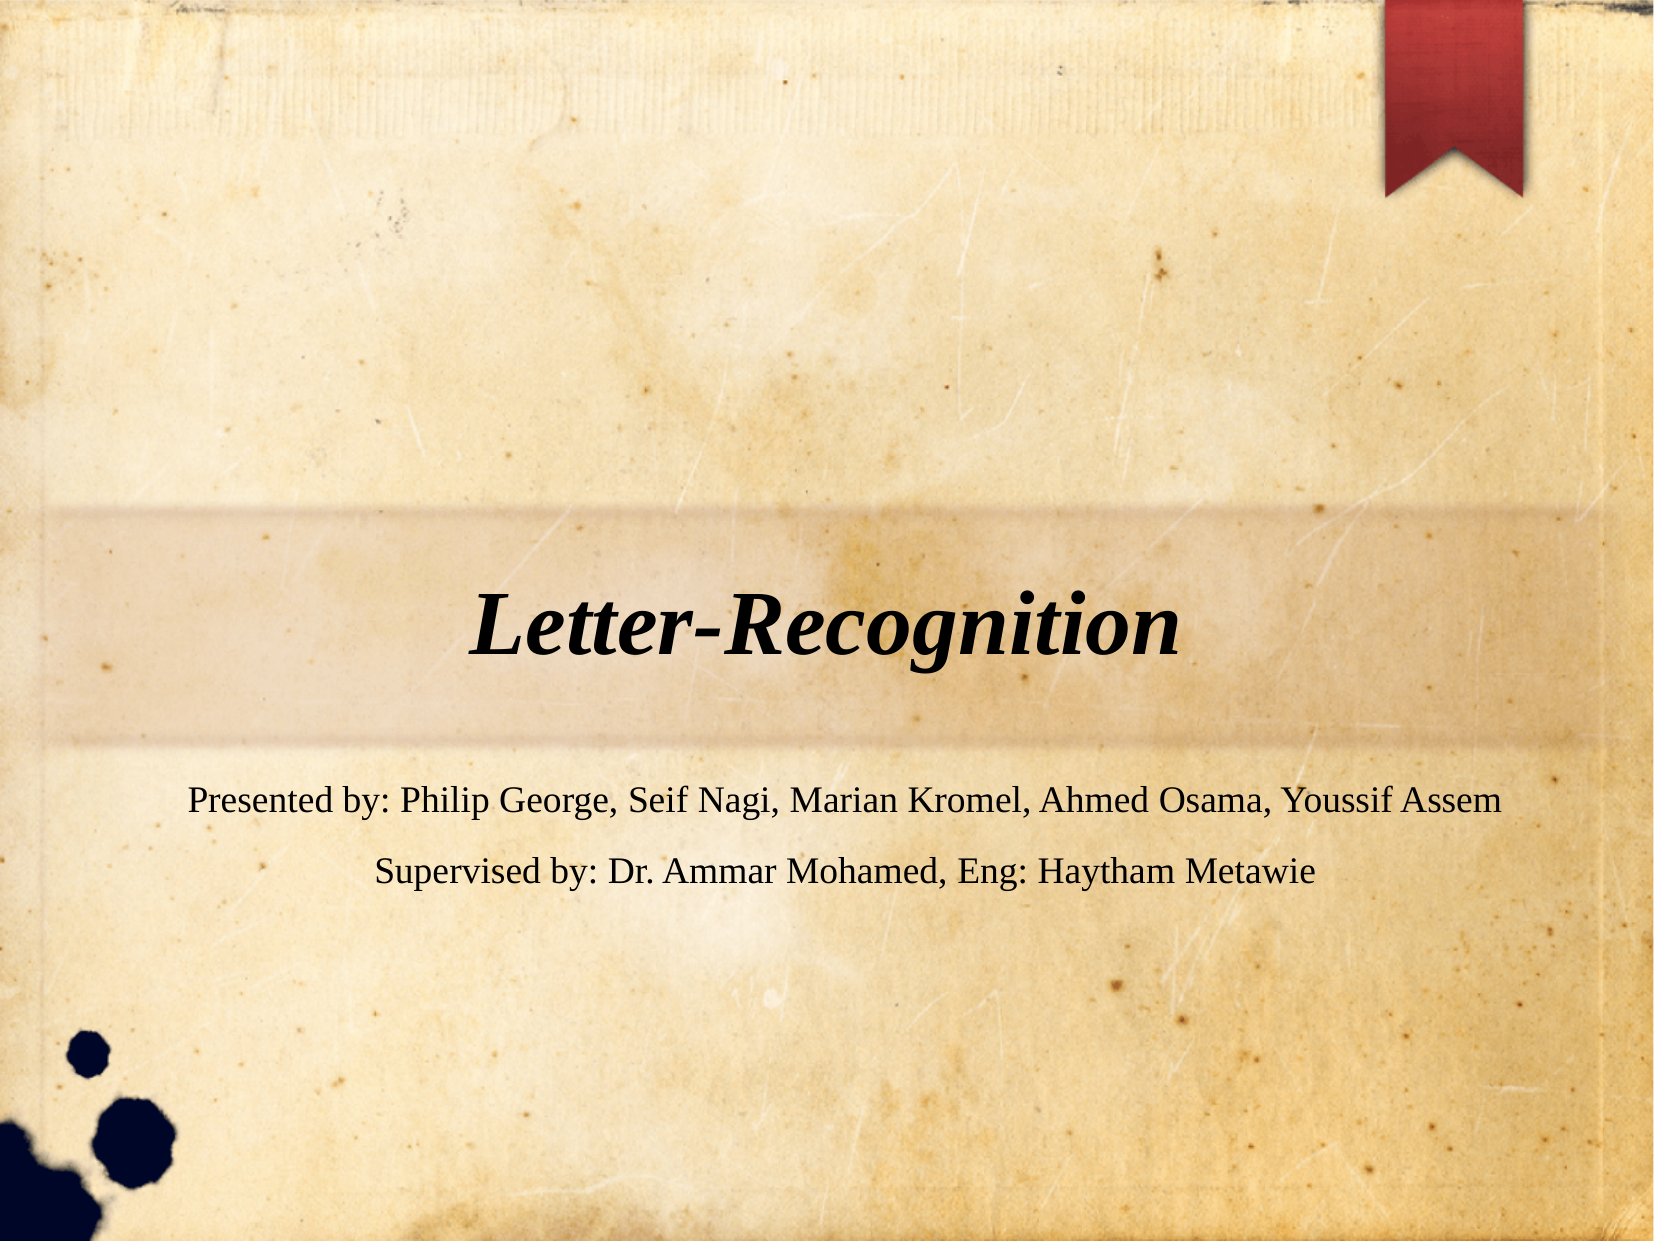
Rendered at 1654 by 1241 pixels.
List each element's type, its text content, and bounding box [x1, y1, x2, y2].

picture [0, 0, 1654, 1241]
list Presented by: Philip George, Seif Nagi, Marian Kromel, Ahmed Osama, Youssif Assem Supervised by: Dr. Ammar Mohamed, Eng: Haytham Metawie [82, 779, 1538, 1205]
title Letter-Recognition [82, 519, 1571, 727]
